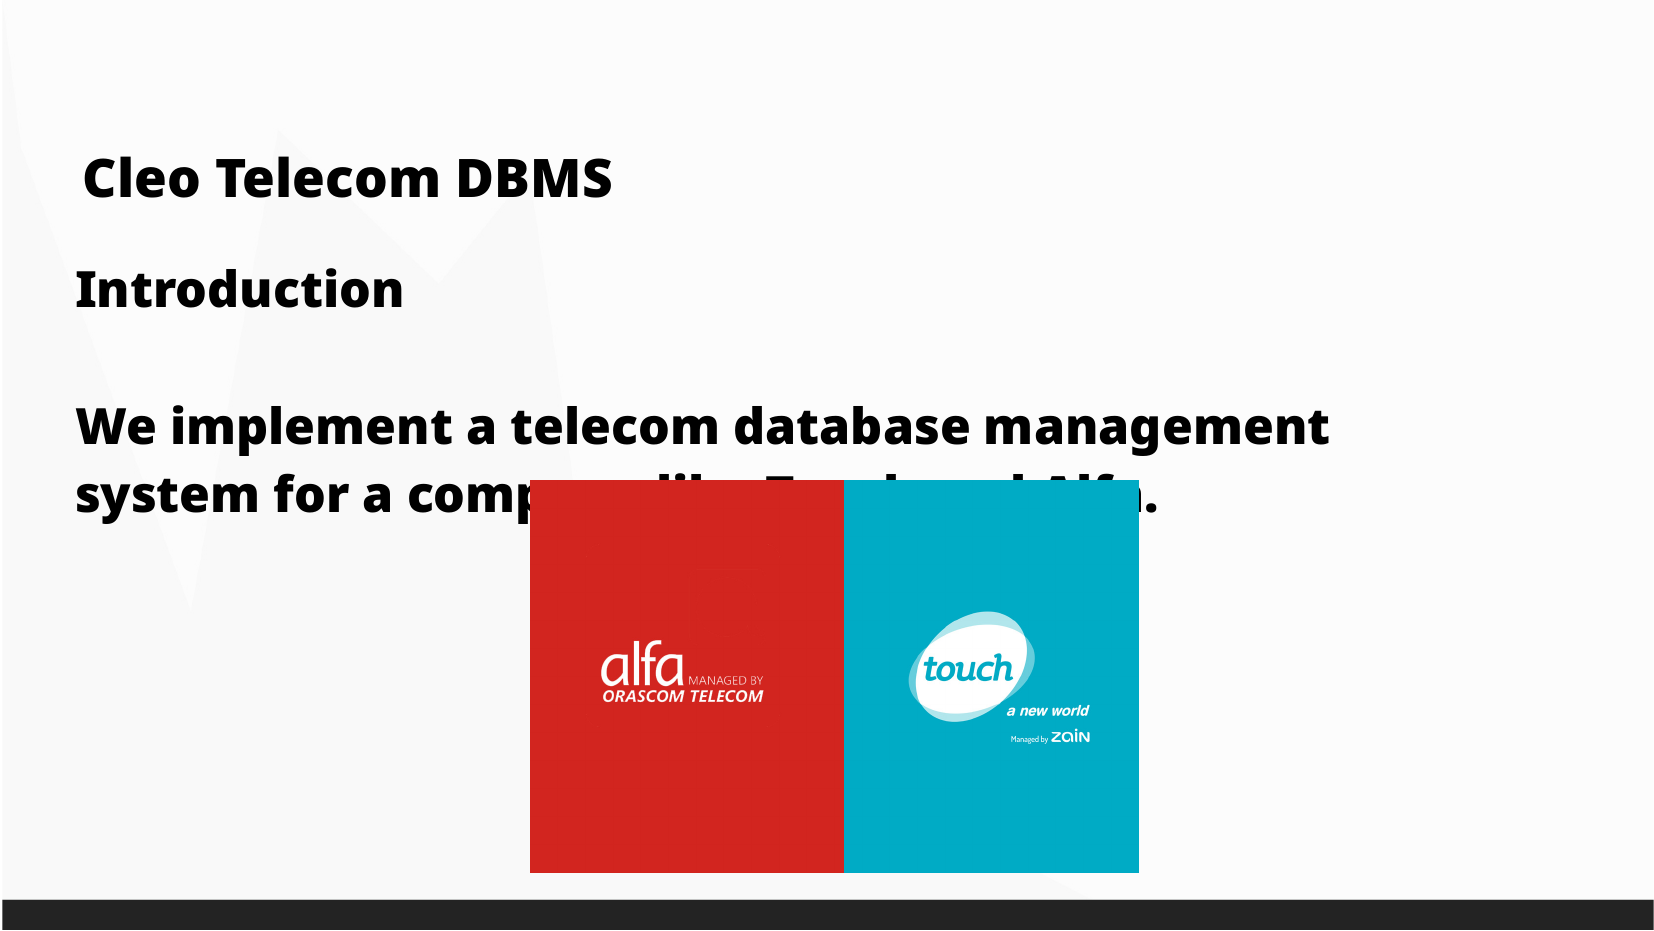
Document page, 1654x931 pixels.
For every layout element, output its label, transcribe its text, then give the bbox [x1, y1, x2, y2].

picture [2, 0, 1654, 931]
title Cleo Telecom DBMS [82, 99, 1571, 255]
subtitle Introduction We implement a telecom database management system for a company like Touch and Alfa. [75, 254, 1516, 662]
